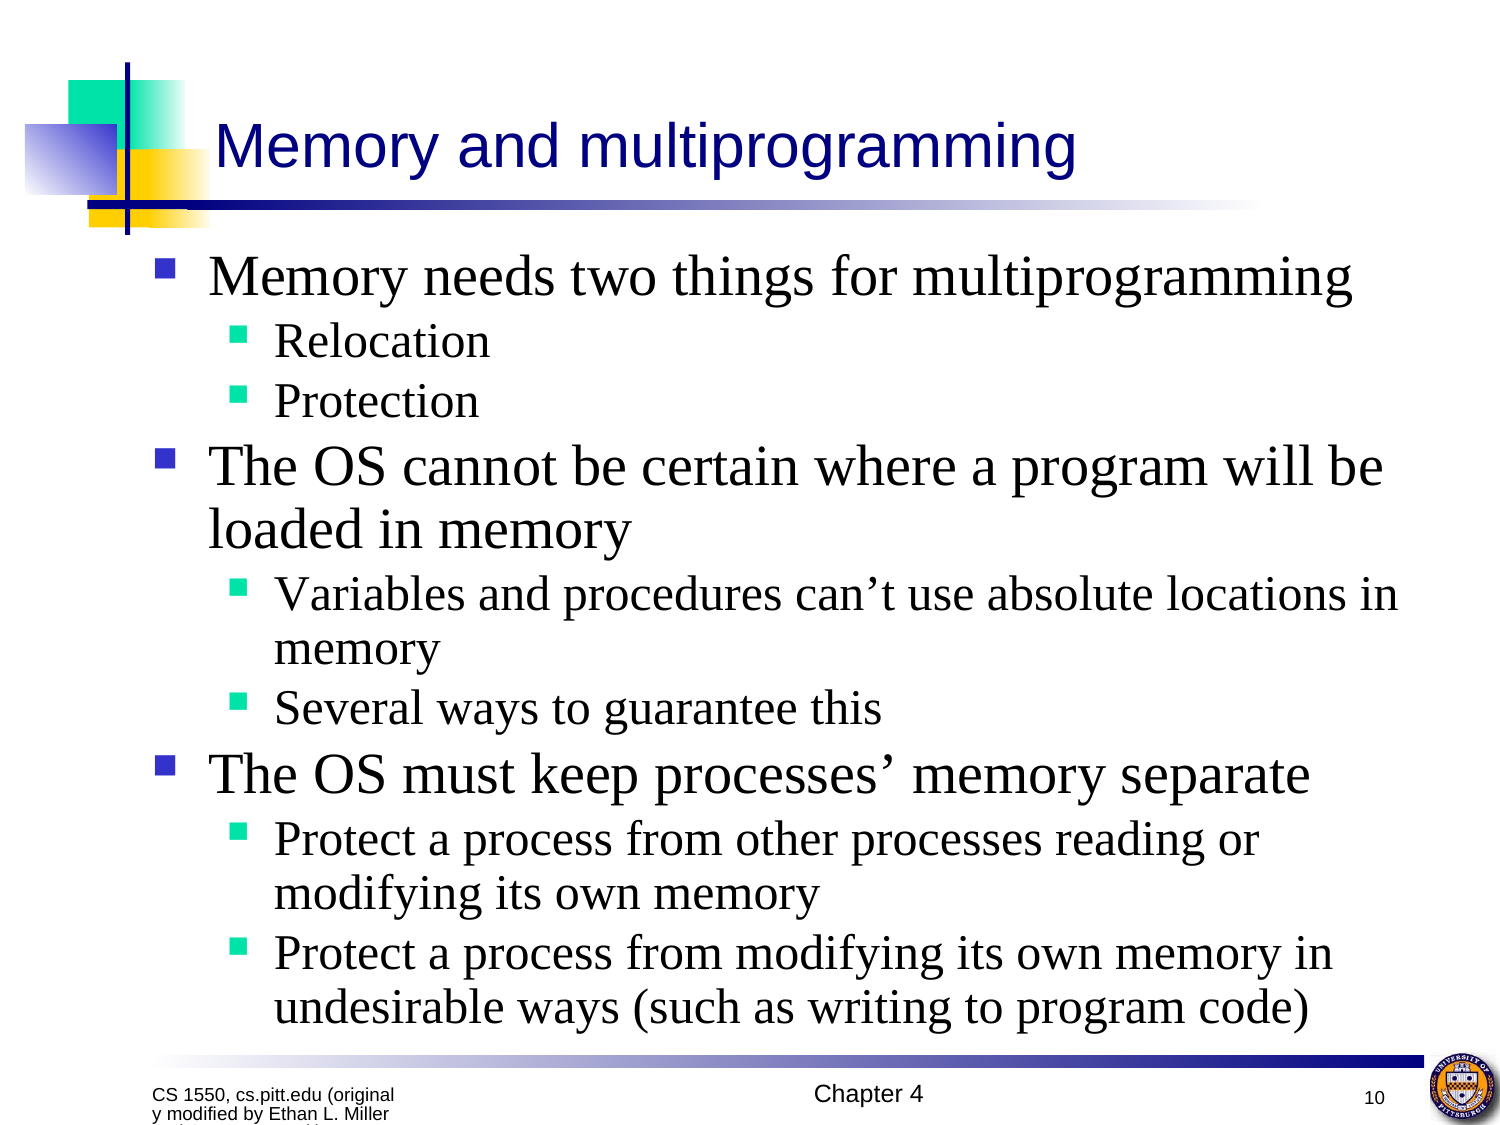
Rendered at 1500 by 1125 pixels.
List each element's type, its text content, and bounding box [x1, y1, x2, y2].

picture [1425, 1049, 1500, 1125]
title Memory and multiprogramming [200, 87, 1476, 188]
list Memory needs two things for multiprogramming Relocation Protection The OS cannot be certain where a program will be loaded in memory Variables and procedures can’t use absolute locations in memory Several ways to guarantee this The OS must keep processes’ memory separate Protect a process from other processes reading or modifying its own memory Protect a process from modifying its own memory in undesirable ways (such as writing to program code) [137, 237, 1469, 1051]
